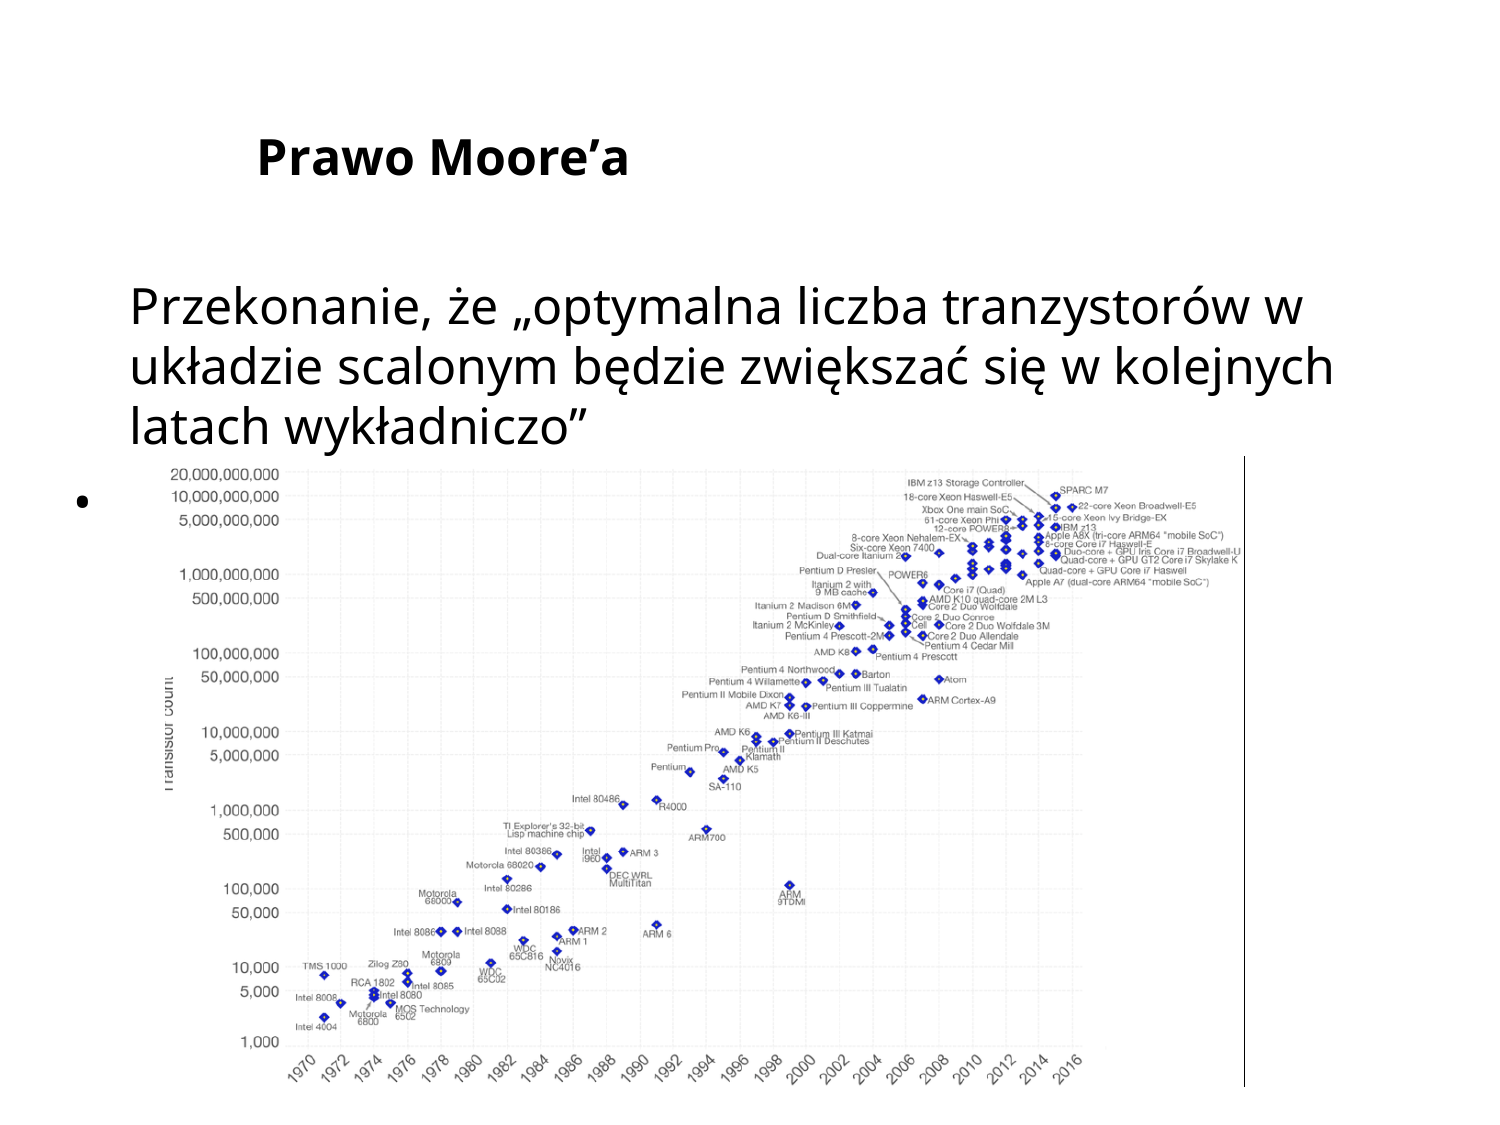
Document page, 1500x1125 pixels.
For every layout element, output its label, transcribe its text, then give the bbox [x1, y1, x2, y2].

list Przekonanie, że „optymalna liczba tranzystorów w układzie scalonym będzie zwiększać się w kolejnych latach wykładniczo” [59, 267, 1425, 1005]
picture [165, 456, 1245, 1087]
title Prawo Moore’a [242, 78, 1425, 233]
